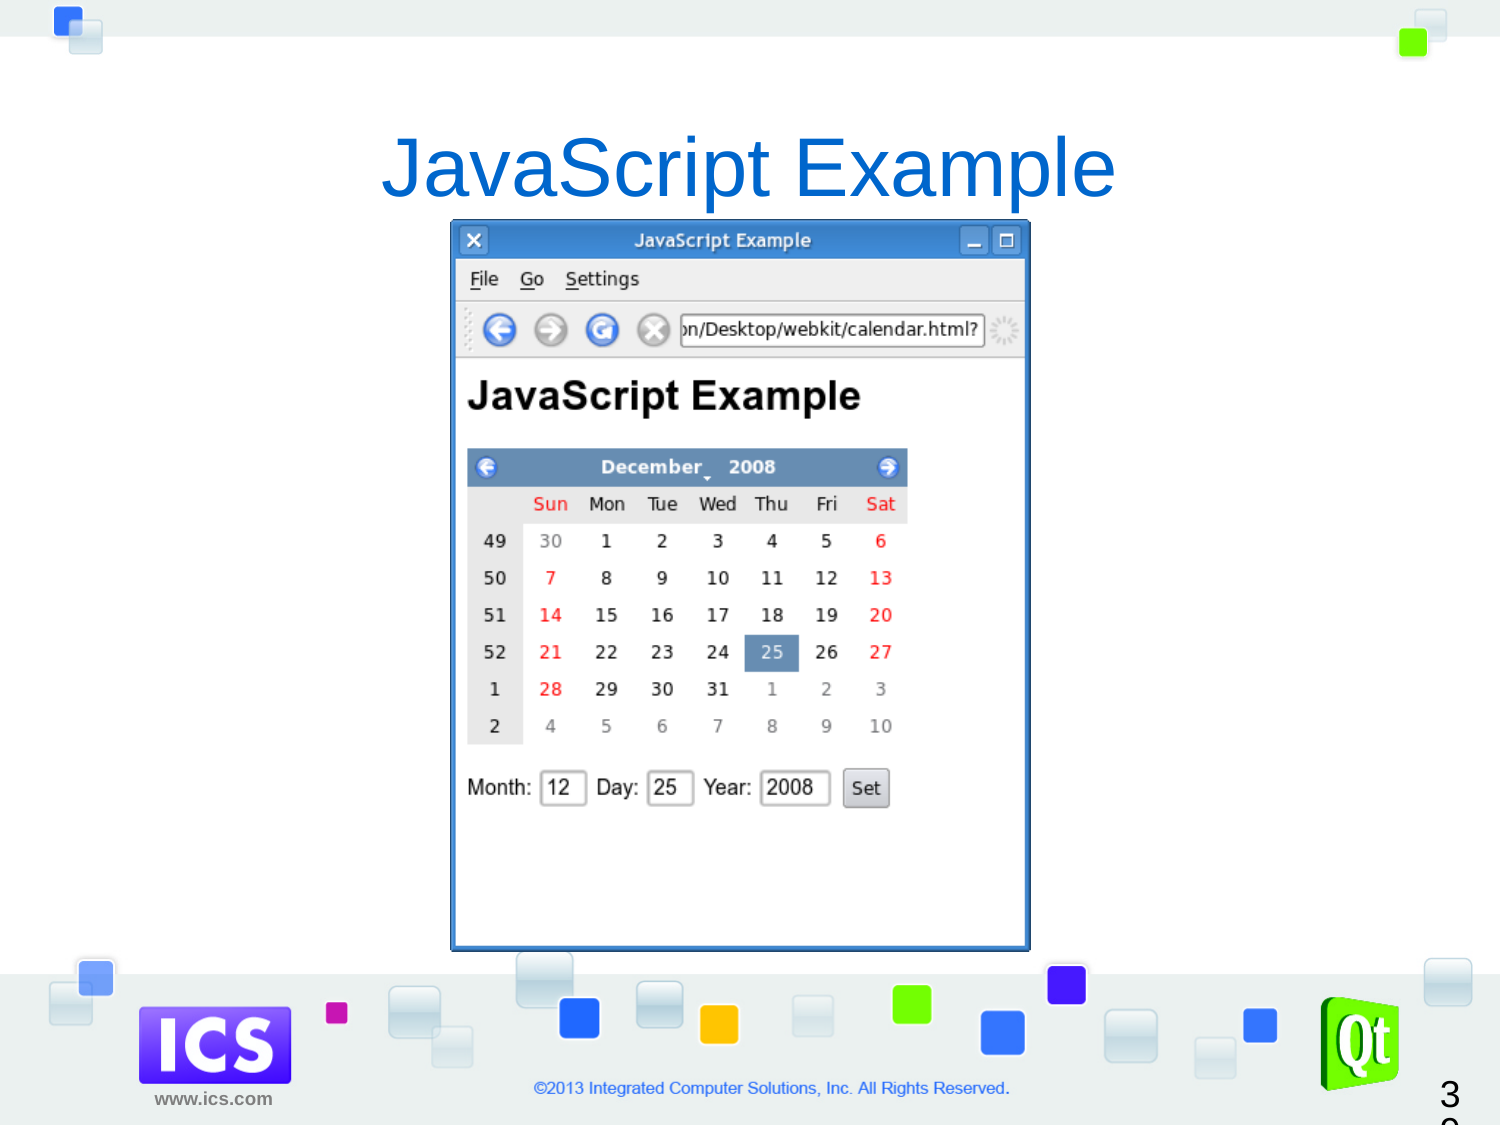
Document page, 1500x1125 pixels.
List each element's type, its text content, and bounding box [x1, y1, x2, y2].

picture [0, 219, 1500, 1125]
picture [0, 0, 1500, 62]
picture [1444, 1121, 1454, 1125]
title JavaScript Example [112, 50, 1388, 292]
